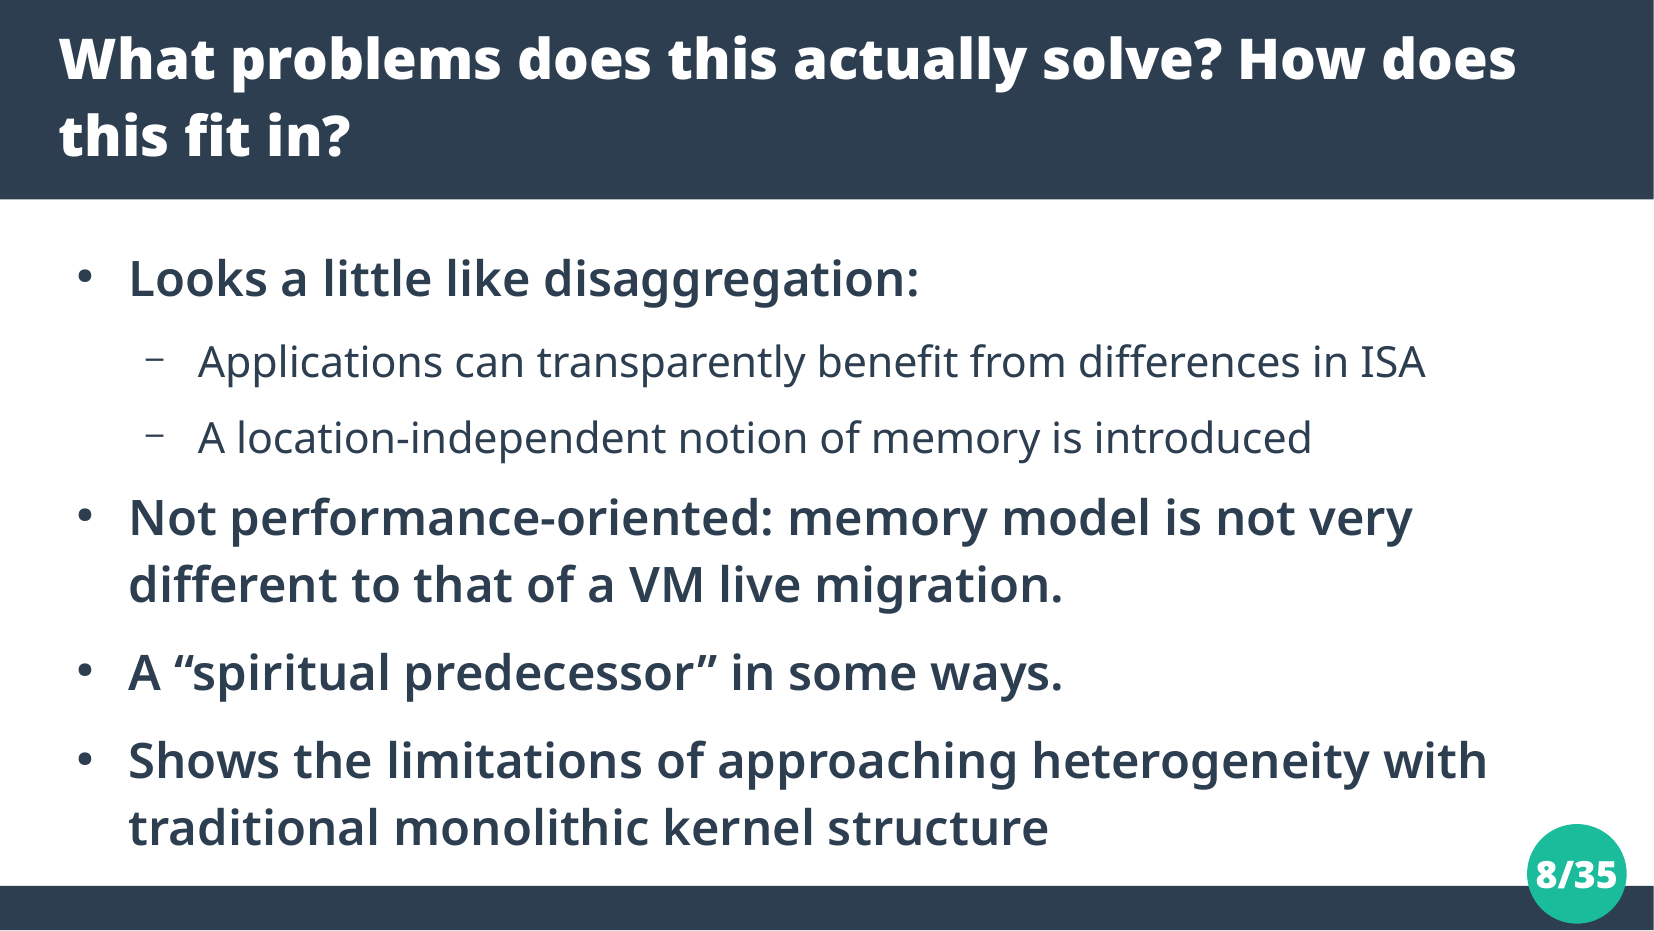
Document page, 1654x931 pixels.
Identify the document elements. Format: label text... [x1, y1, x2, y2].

list Looks a little like disaggregation: Applications can transparently benefit from differences in ISA A location-independent notion of memory is introduced Not performance-oriented: memory model is not very different to that of a VM live migration. A “spiritual predecessor” in some ways. Shows the limitations of approaching heterogeneity with traditional monolithic kernel structure [59, 243, 1595, 864]
title What problems does this actually solve? How does this fit in? [59, 37, 1595, 155]
